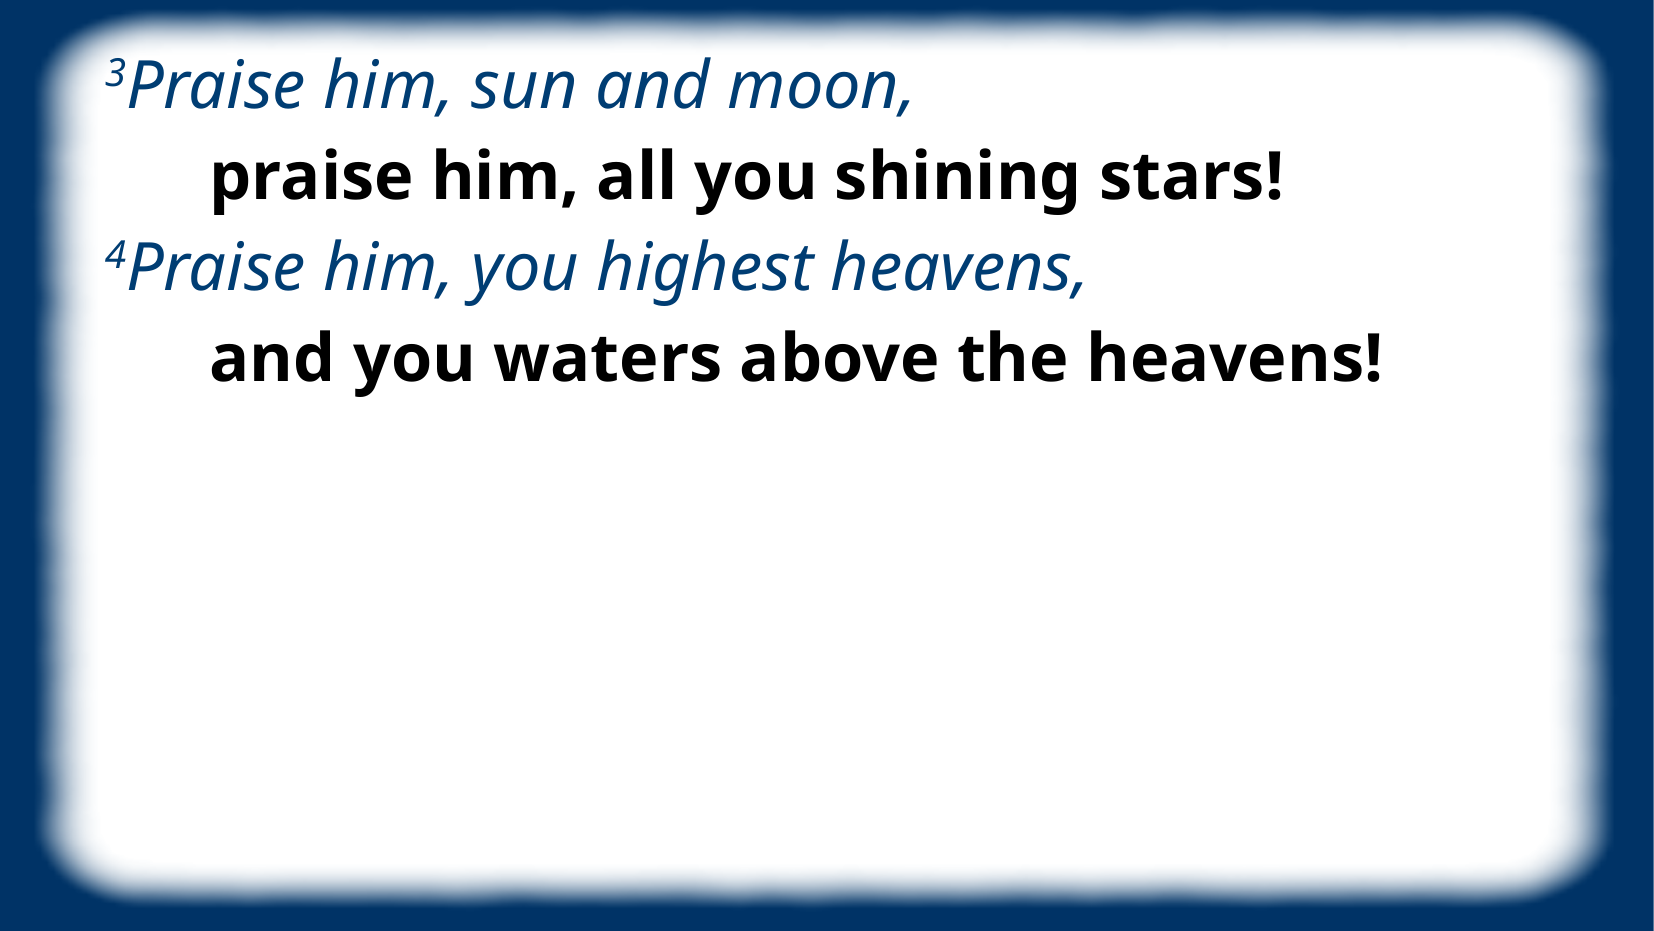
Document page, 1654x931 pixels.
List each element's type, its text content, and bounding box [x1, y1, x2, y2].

picture [0, 0, 1654, 931]
text_box 3Praise him, sun and moon, praise him, all you shining stars! 4Praise him, you highest heavens, and you waters above the heavens! [90, 30, 1576, 400]
